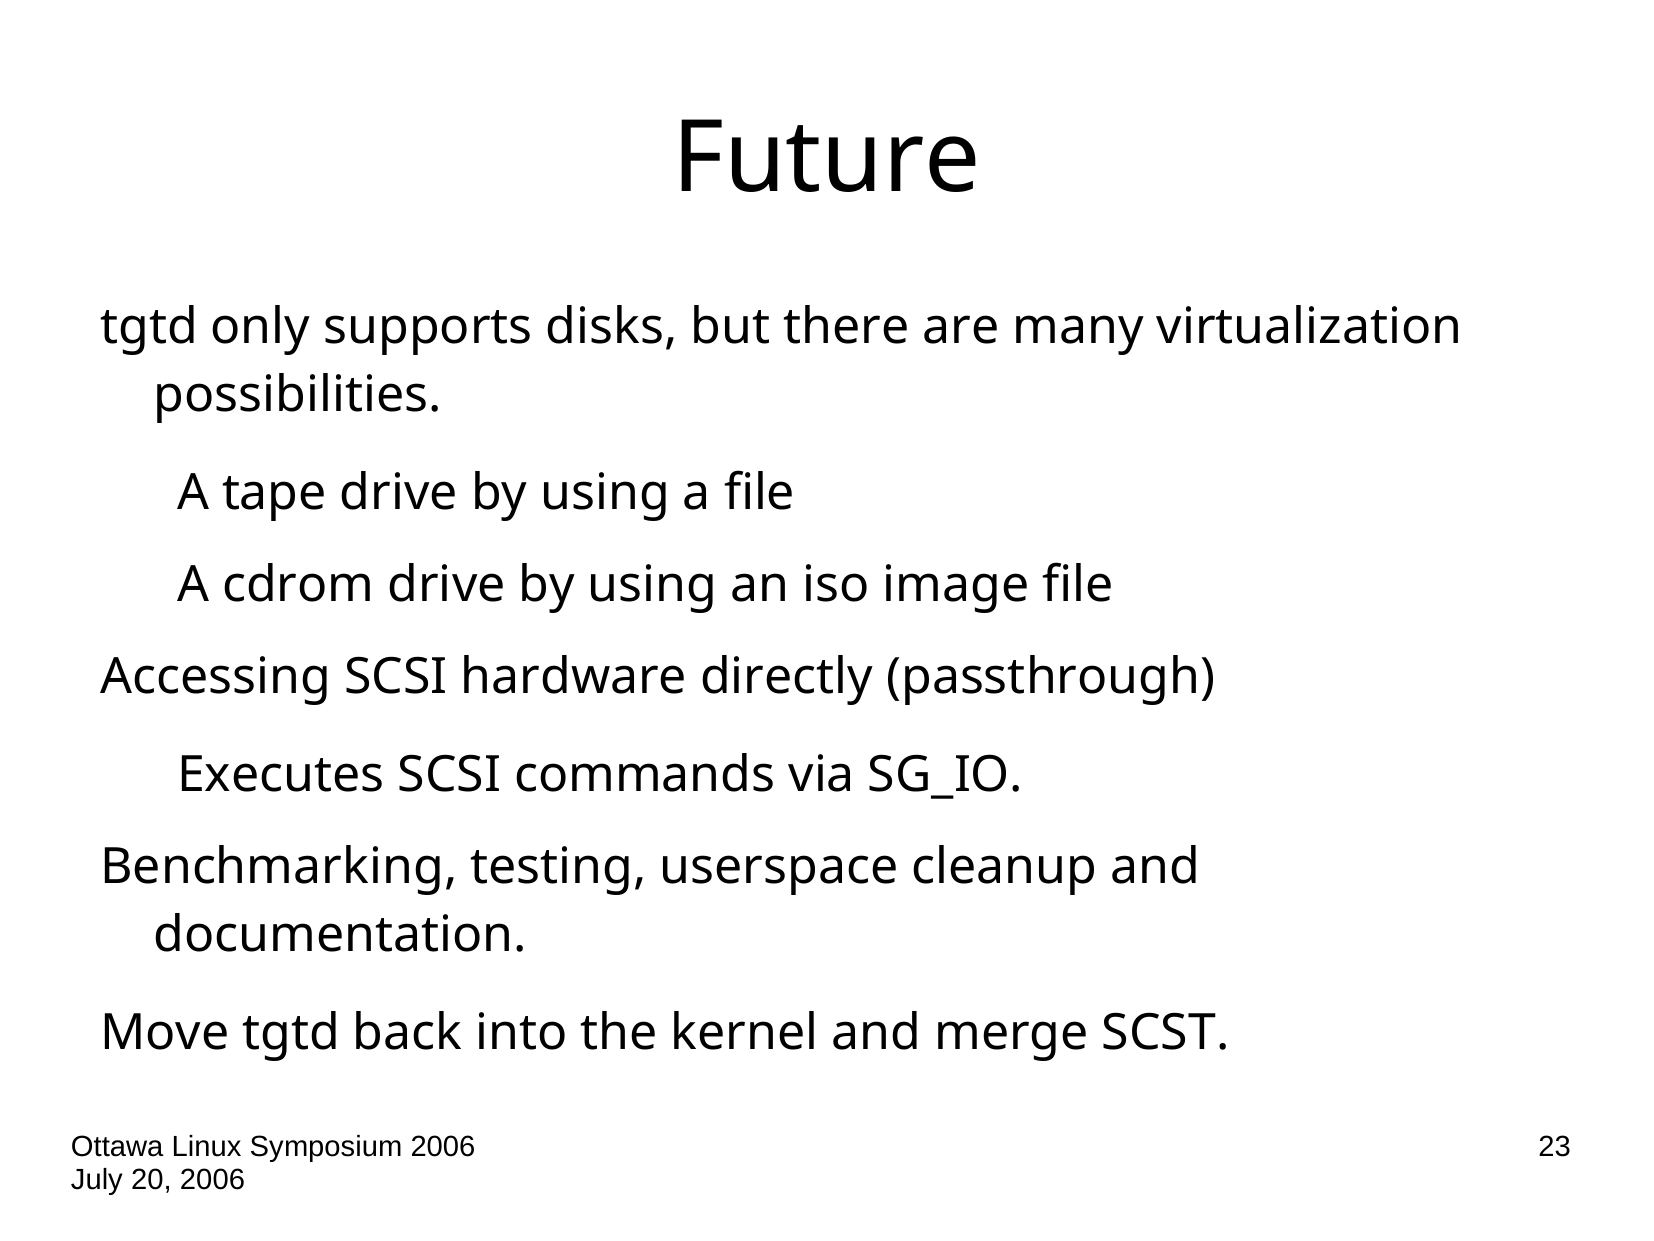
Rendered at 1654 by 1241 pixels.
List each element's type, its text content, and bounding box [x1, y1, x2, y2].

list tgtd only supports disks, but there are many virtualization possibilities. A tape drive by using a file A cdrom drive by using an iso image file Accessing SCSI hardware directly (passthrough) Executes SCSI commands via SG_IO. Benchmarking, testing, userspace cleanup and documentation. Move tgtd back into the kernel and merge SCST. [82, 290, 1571, 1109]
title Future [82, 49, 1571, 257]
